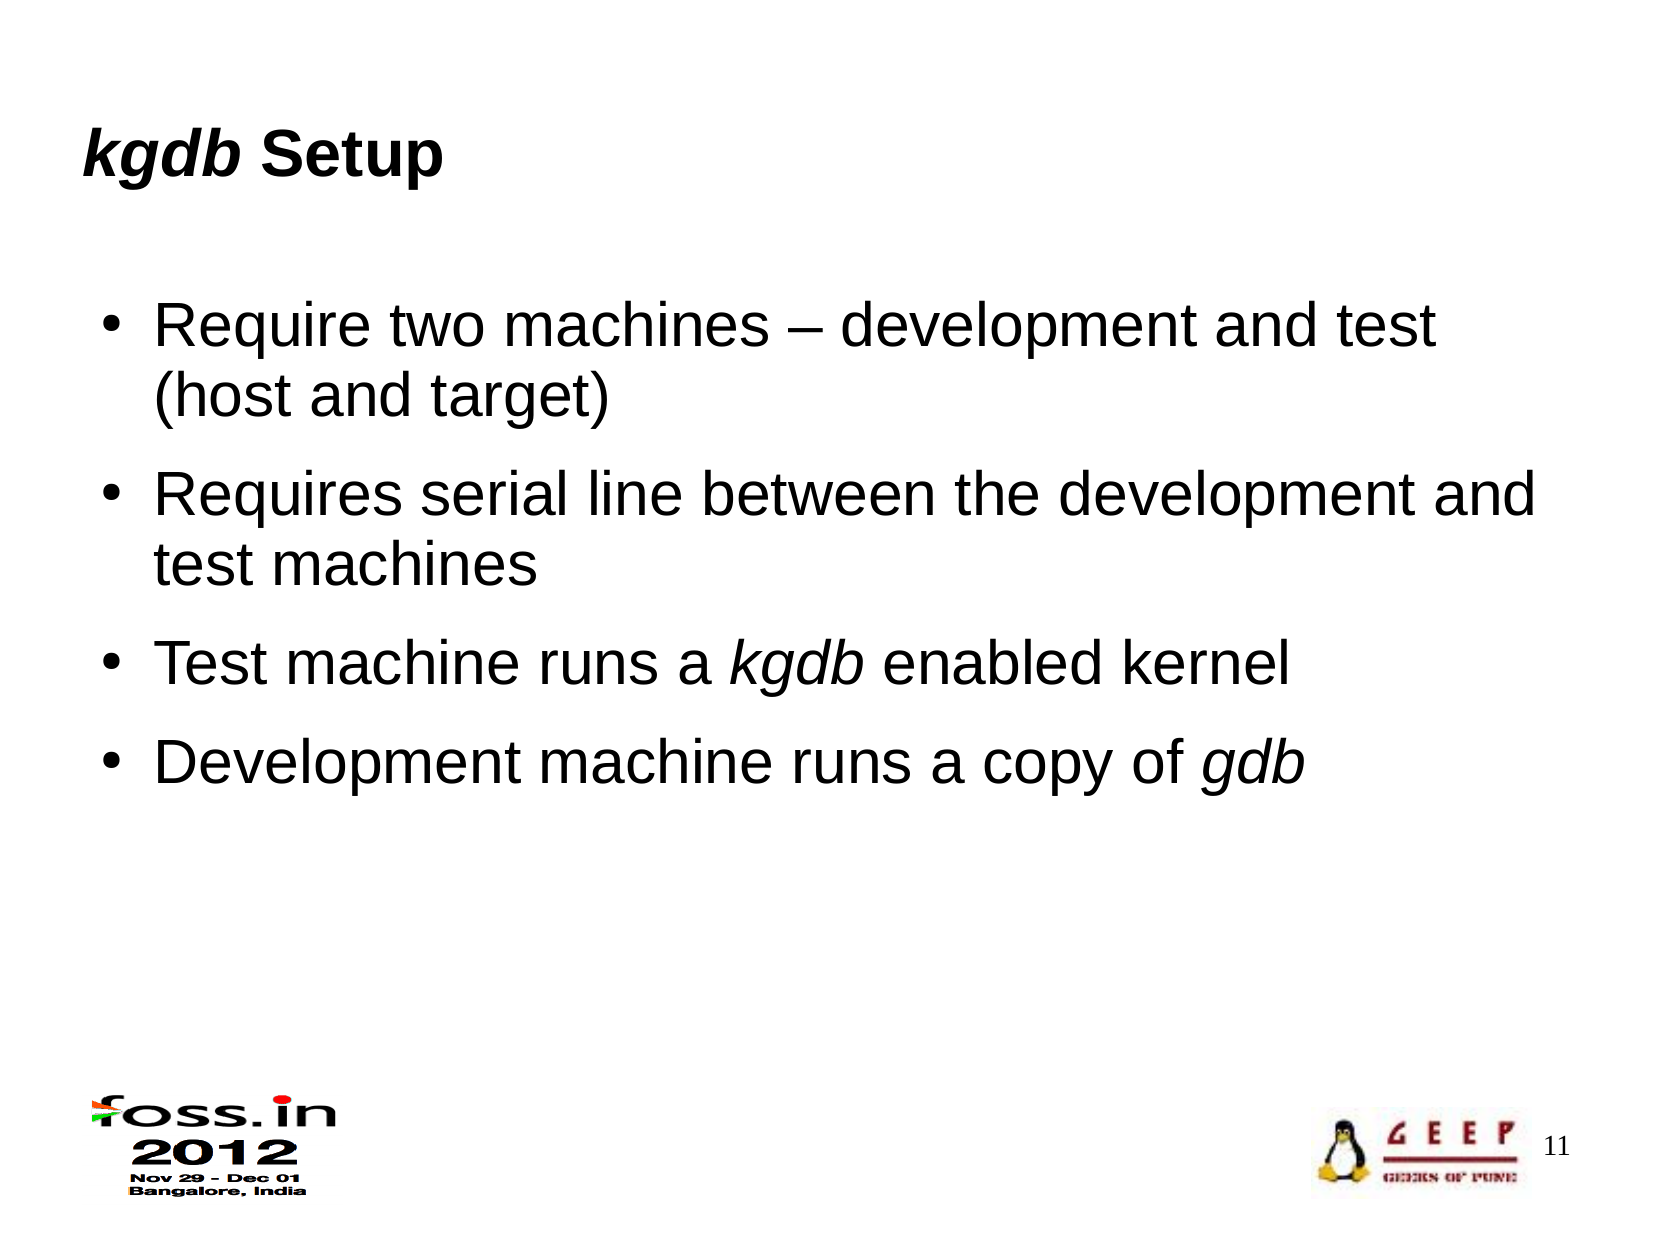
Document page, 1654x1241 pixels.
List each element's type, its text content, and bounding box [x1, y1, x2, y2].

picture [1311, 1107, 1532, 1199]
picture [82, 1086, 343, 1205]
title kgdb Setup [82, 49, 1571, 257]
list Require two machines – development and test (host and target) Requires serial line between the development and test machines Test machine runs a kgdb enabled kernel Development machine runs a copy of gdb [82, 290, 1571, 1109]
